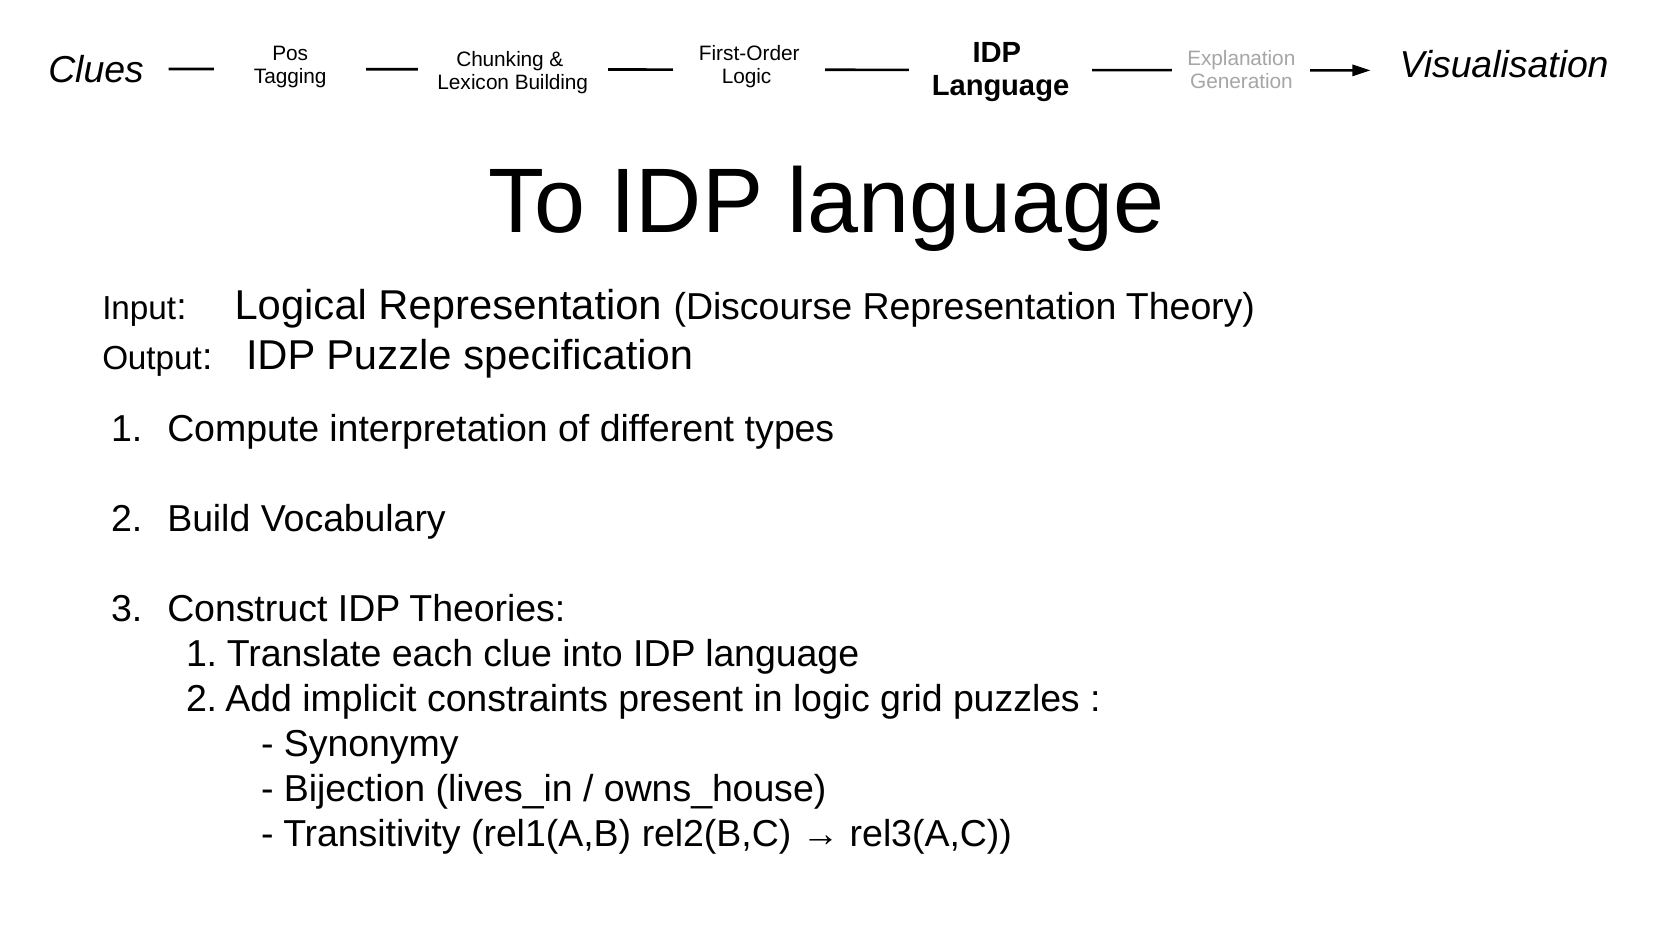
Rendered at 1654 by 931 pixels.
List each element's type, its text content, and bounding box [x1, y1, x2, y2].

text_box IDP Language [909, 29, 1092, 109]
text_box Pos Tagging [214, 34, 366, 96]
text_box First-Order Logic [673, 35, 825, 96]
text_box Clues [31, 42, 161, 99]
text_box Input: Logical Representation (Discourse Representation Theory) Output: IDP Puzzle specification [85, 270, 1573, 385]
title To IDP language [82, 120, 1571, 277]
text_box Explanation Generation [1172, 39, 1310, 101]
text_box Chunking & Lexicon Building [418, 40, 608, 102]
text_box Visualisation [1384, 37, 1624, 94]
text_box Compute interpretation of different types Build Vocabulary Construct IDP Theories: 1. Translate each clue into IDP language 2. Add implicit constraints present in logic grid puzzles : - Synonymy - Bijection (lives_in / owns_house) - Transitivity (rel1(A,B) rel2(B,C) → rel3(A,C)) [96, 396, 1547, 889]
